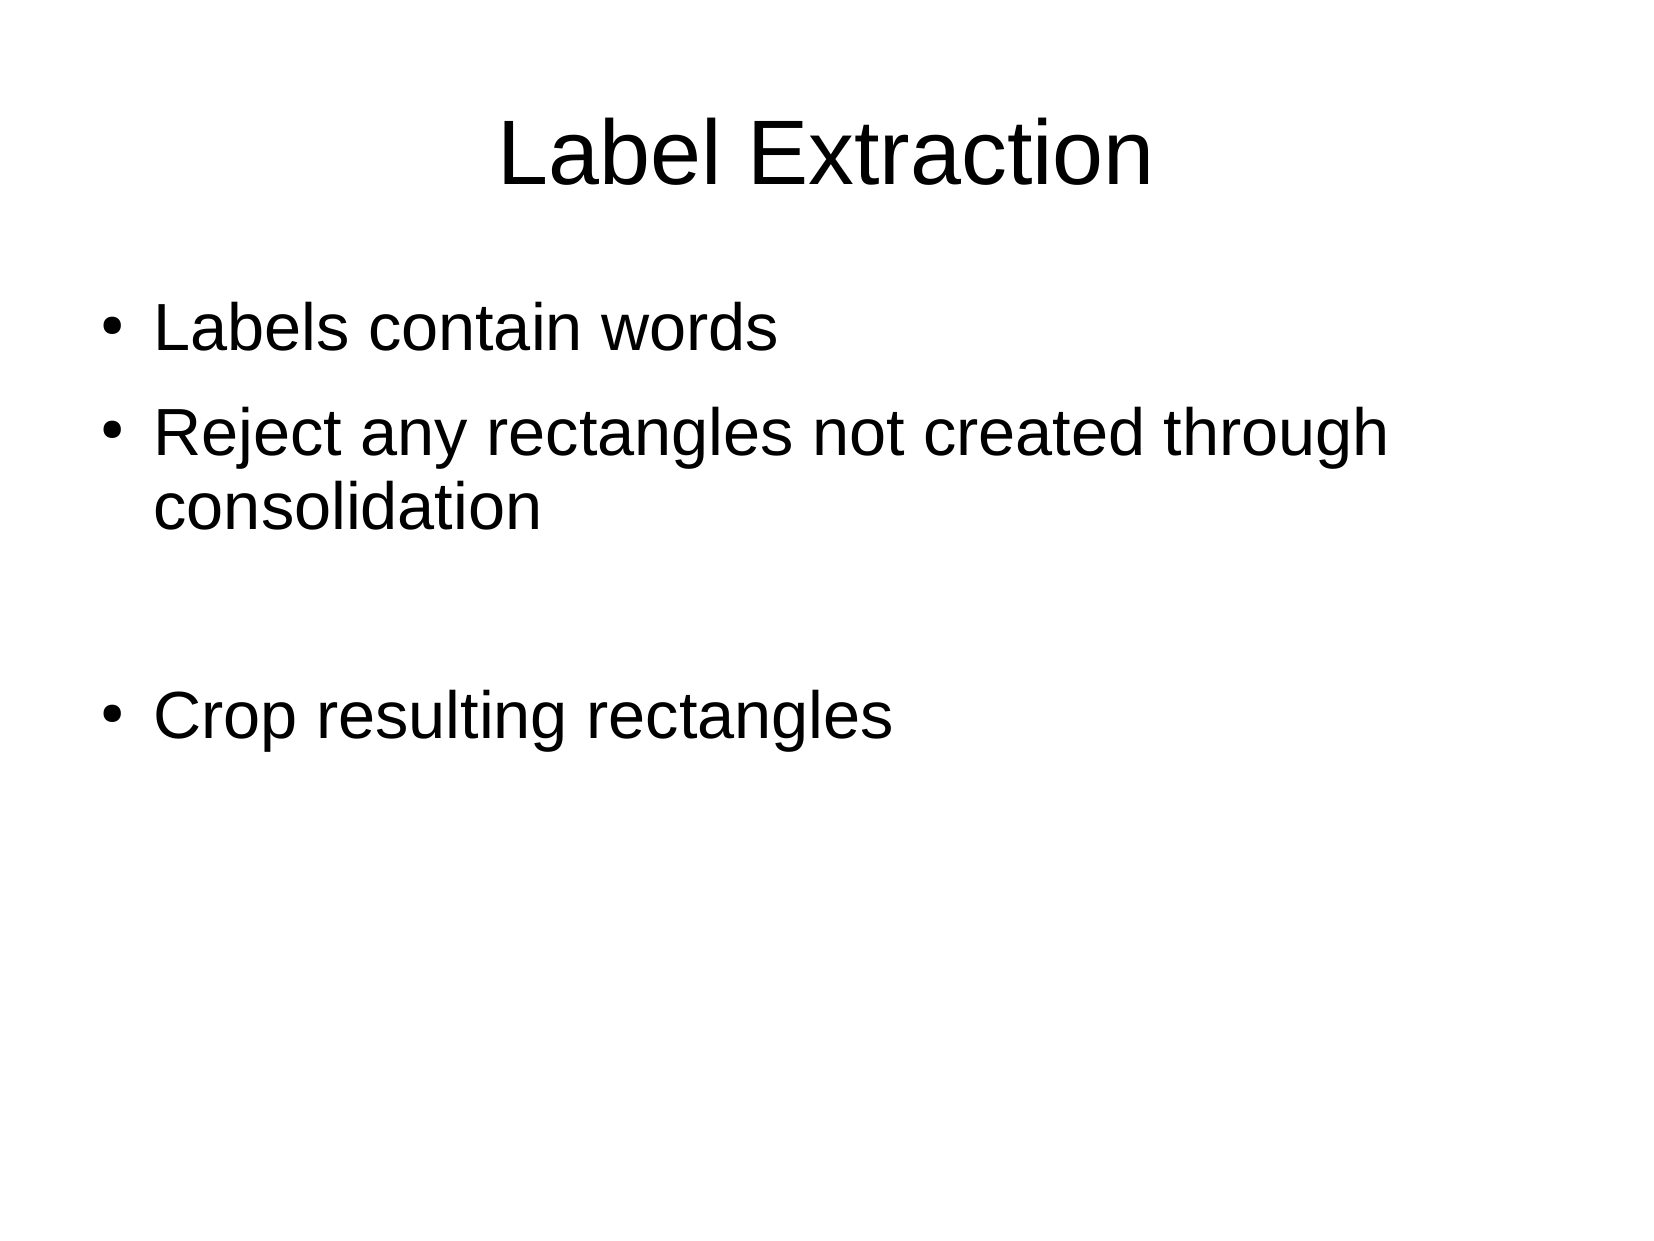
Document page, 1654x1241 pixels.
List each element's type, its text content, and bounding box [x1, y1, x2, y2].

list Labels contain words Reject any rectangles not created through consolidation Crop resulting rectangles [82, 290, 1538, 1010]
title Label Extraction [82, 49, 1571, 257]
